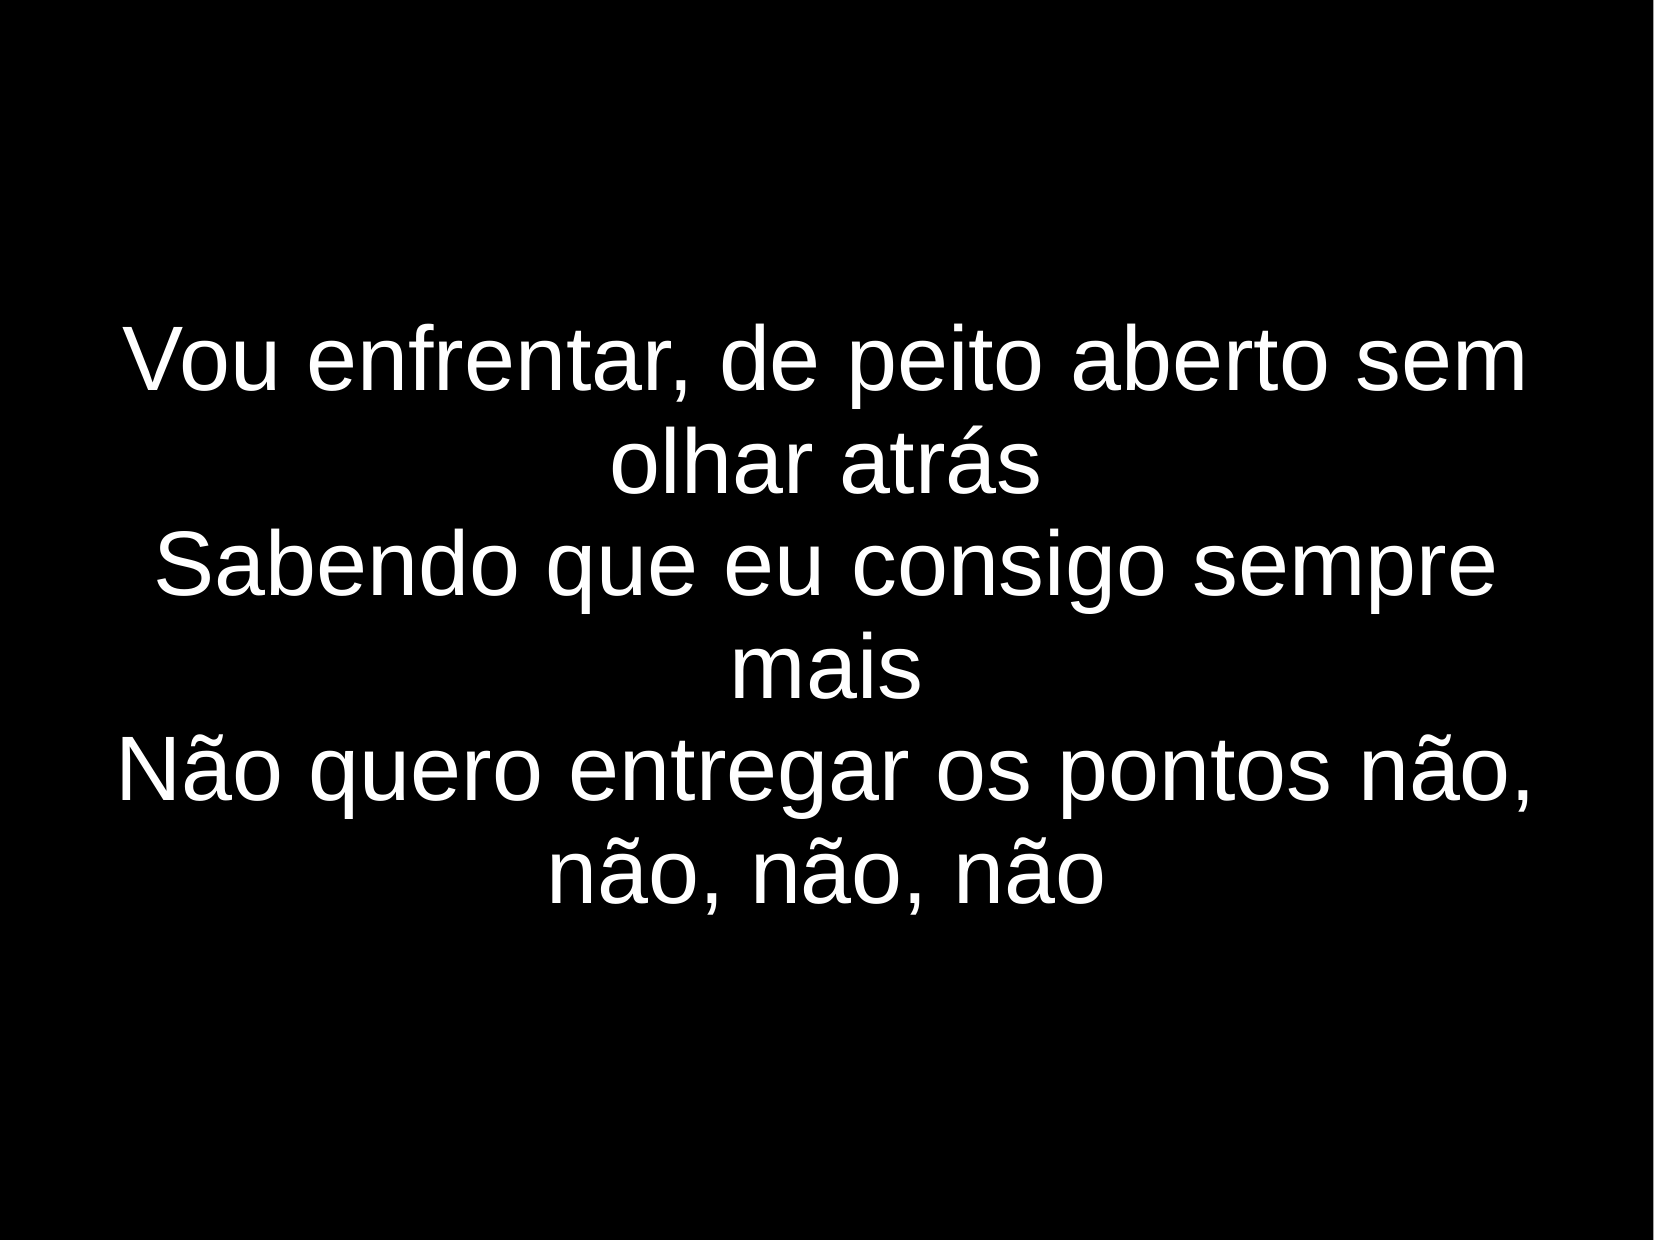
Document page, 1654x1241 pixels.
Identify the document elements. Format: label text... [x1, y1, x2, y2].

subtitle Vou enfrentar, de peito aberto sem olhar atrás Sabendo que eu consigo sempre mais Não quero entregar os pontos não, não, não, não [82, 49, 1571, 1182]
